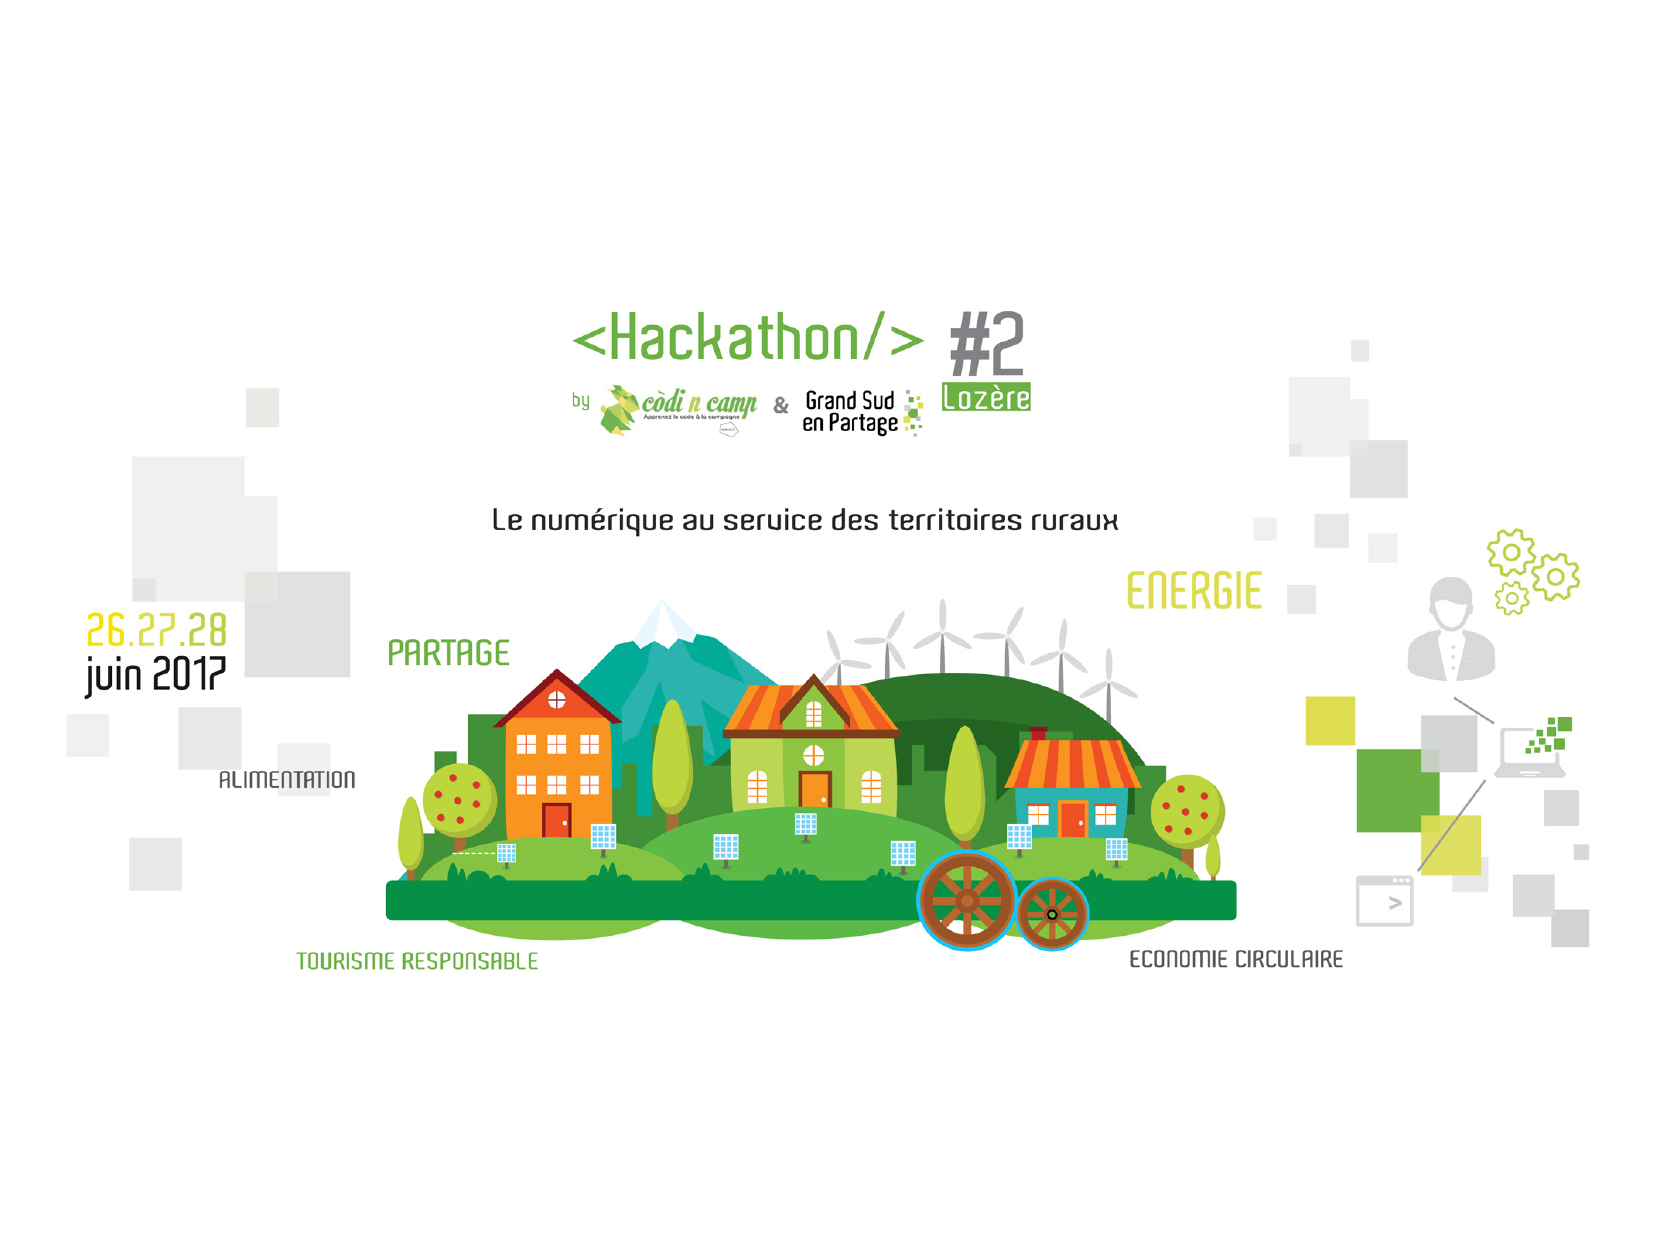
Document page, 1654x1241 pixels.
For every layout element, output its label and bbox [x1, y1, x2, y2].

picture [0, 218, 1654, 1022]
